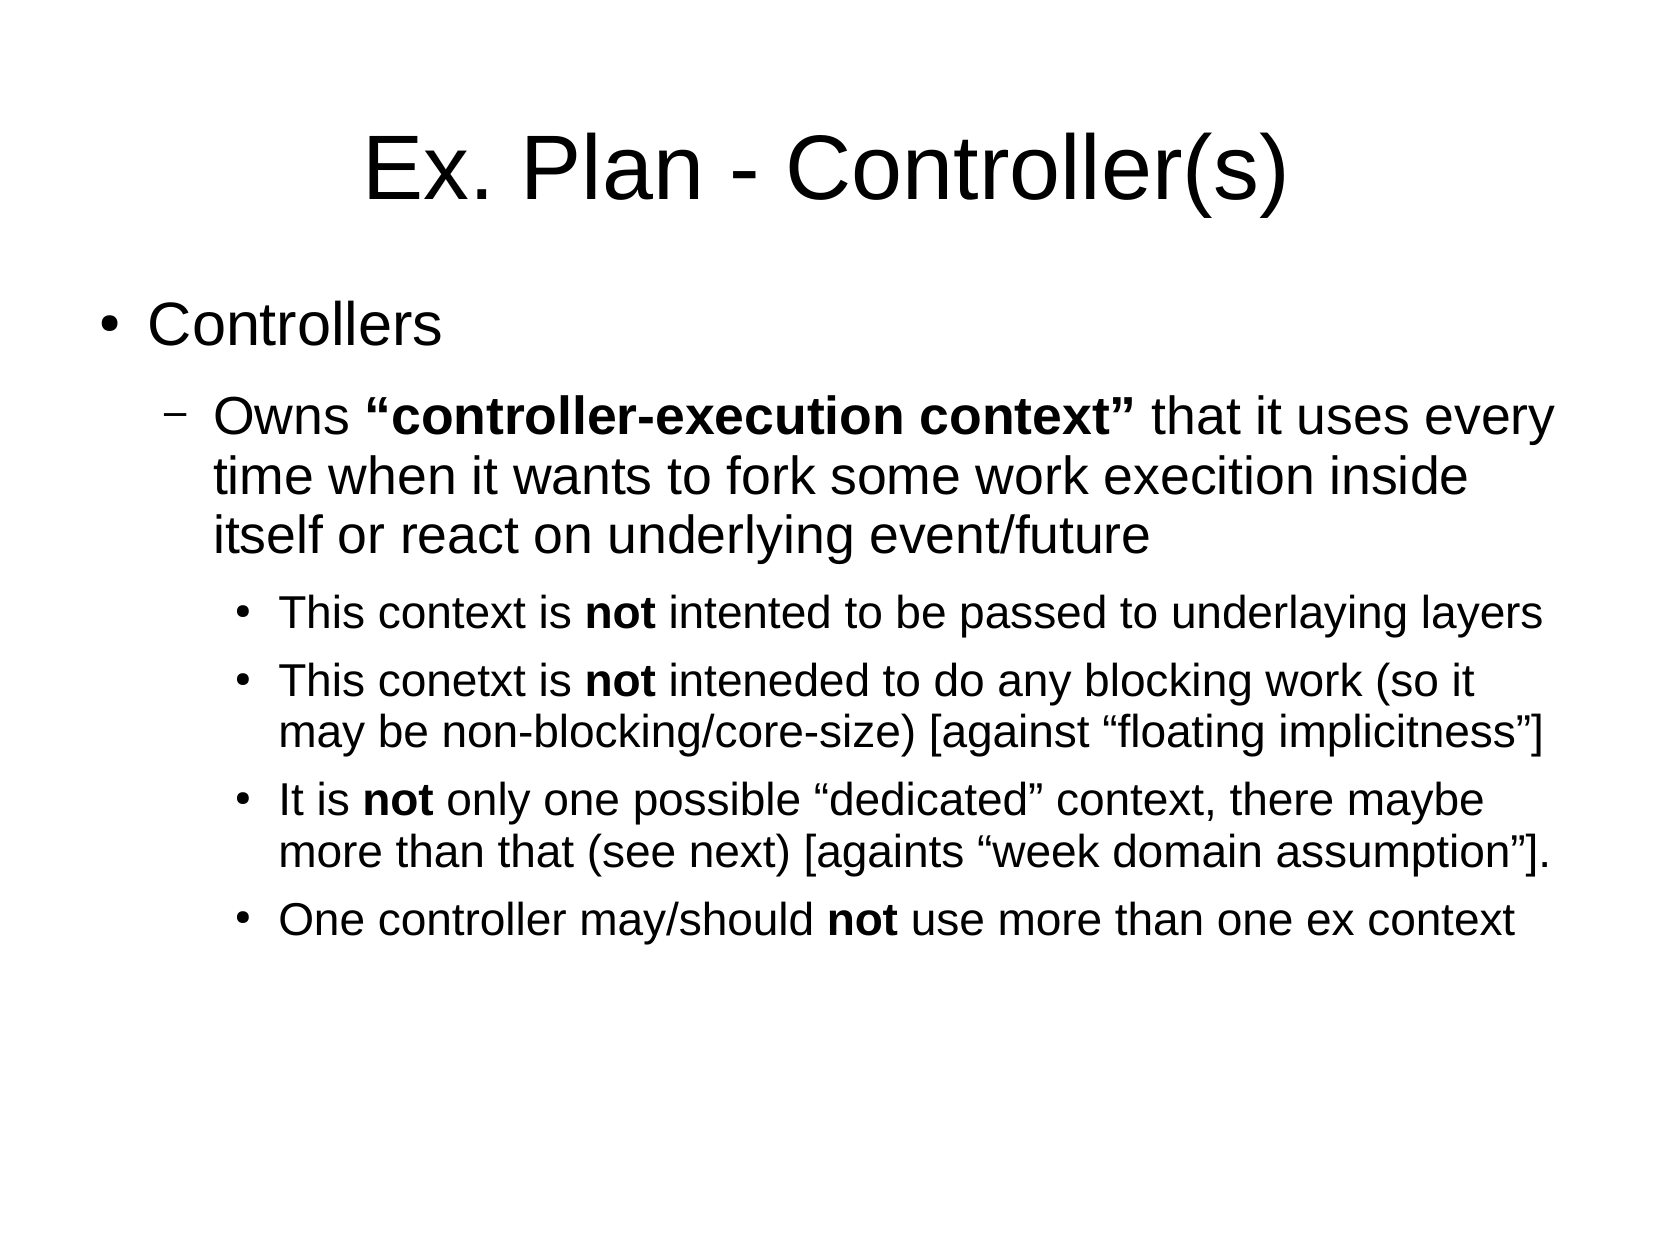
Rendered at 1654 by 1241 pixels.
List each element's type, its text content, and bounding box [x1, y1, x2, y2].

title Ex. Plan - Controller(s) [82, 64, 1571, 272]
list Controllers Owns “controller-execution context” that it uses every time when it wants to fork some work execition inside itself or react on underlying event/future This context is not intented to be passed to underlaying layers This conetxt is not inteneded to do any blocking work (so it may be non-blocking/core-size) [against “floating implicitness”] It is not only one possible “dedicated” context, there maybe more than that (see next) [againts “week domain assumption”]. One controller may/should not use more than one ex context [82, 290, 1571, 1010]
